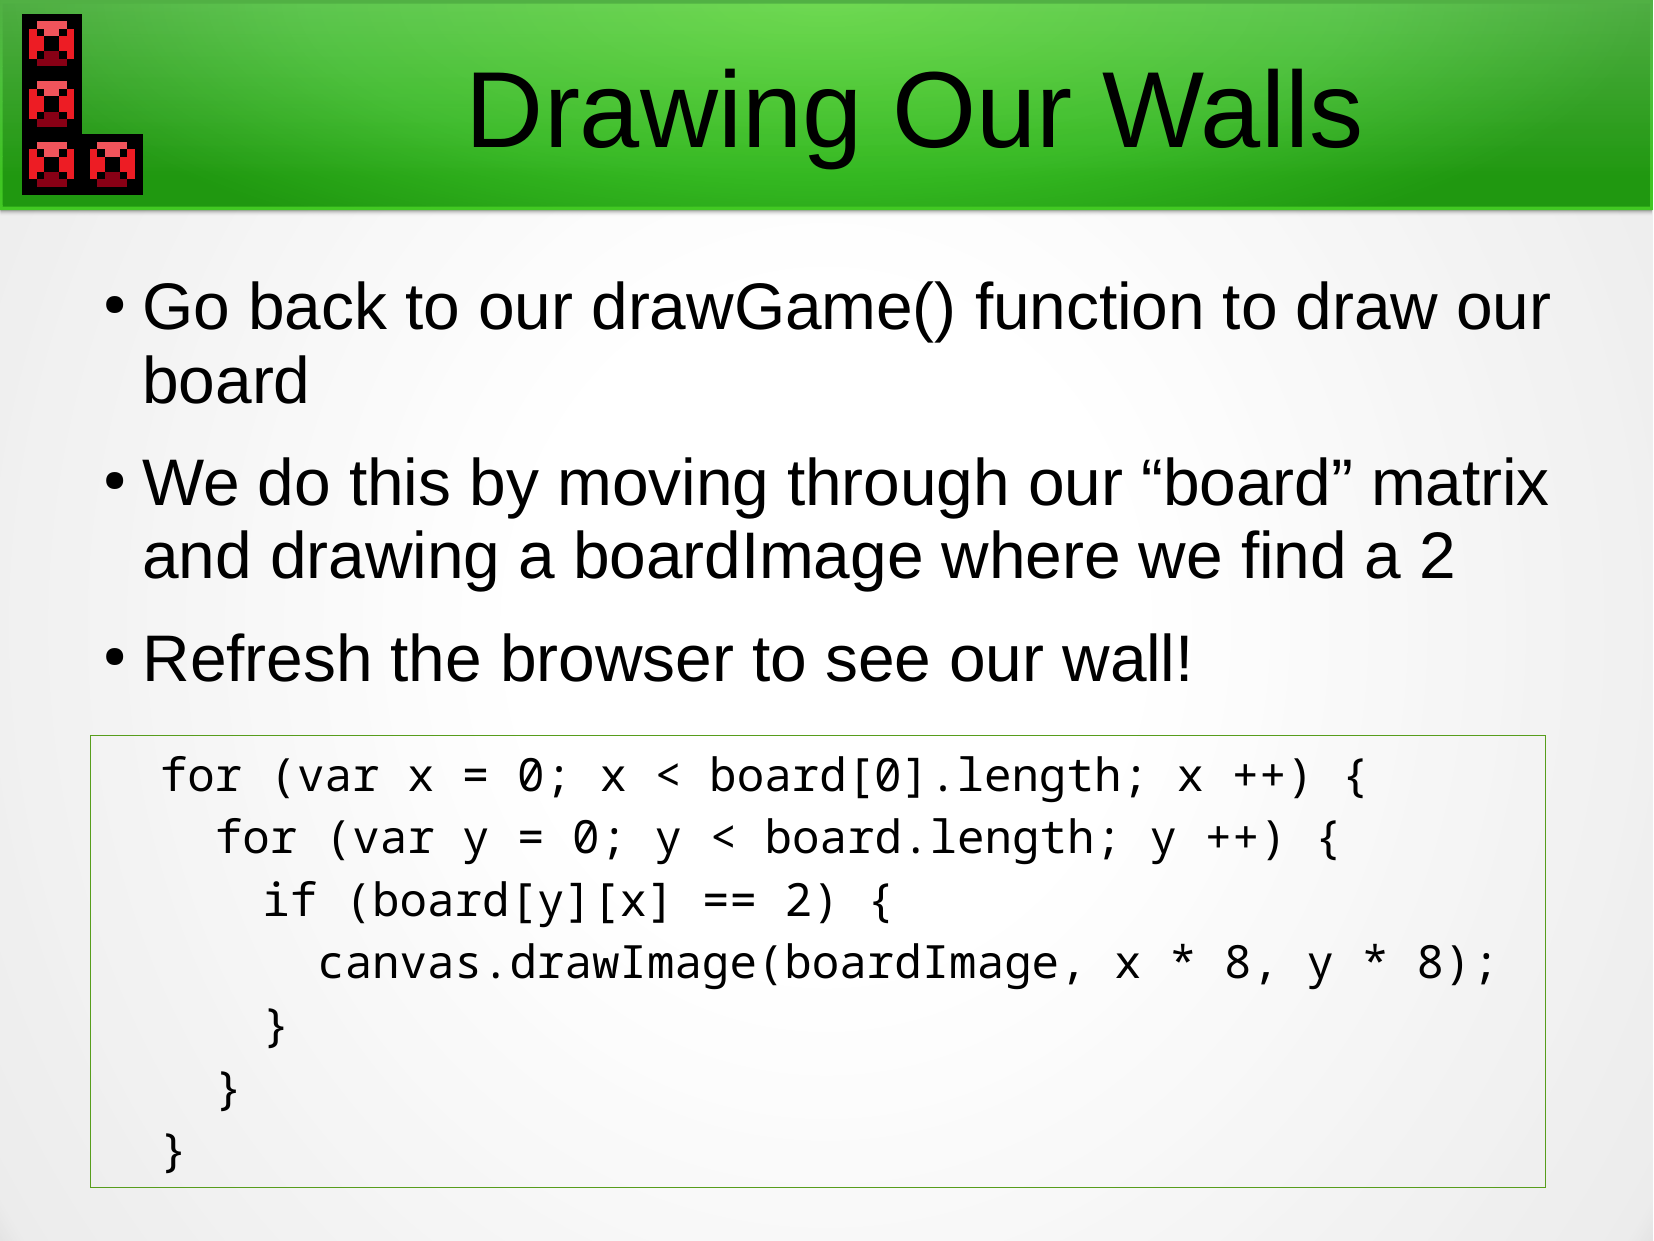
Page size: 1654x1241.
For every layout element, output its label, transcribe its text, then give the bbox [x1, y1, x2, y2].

title Drawing Our Walls [195, 30, 1636, 190]
text_box for (var x = 0; x < board[0].length; x ++) { for (var y = 0; y < board.length; y ++) { if (board[y][x] == 2) { canvas.drawImage(boardImage, x * 8, y * 8); } } } [90, 735, 1546, 1153]
list Go back to our drawGame() function to draw our board We do this by moving through our “board” matrix and drawing a boardImage where we find a 2 Refresh the browser to see our wall! [90, 270, 1568, 706]
picture [22, 14, 143, 195]
